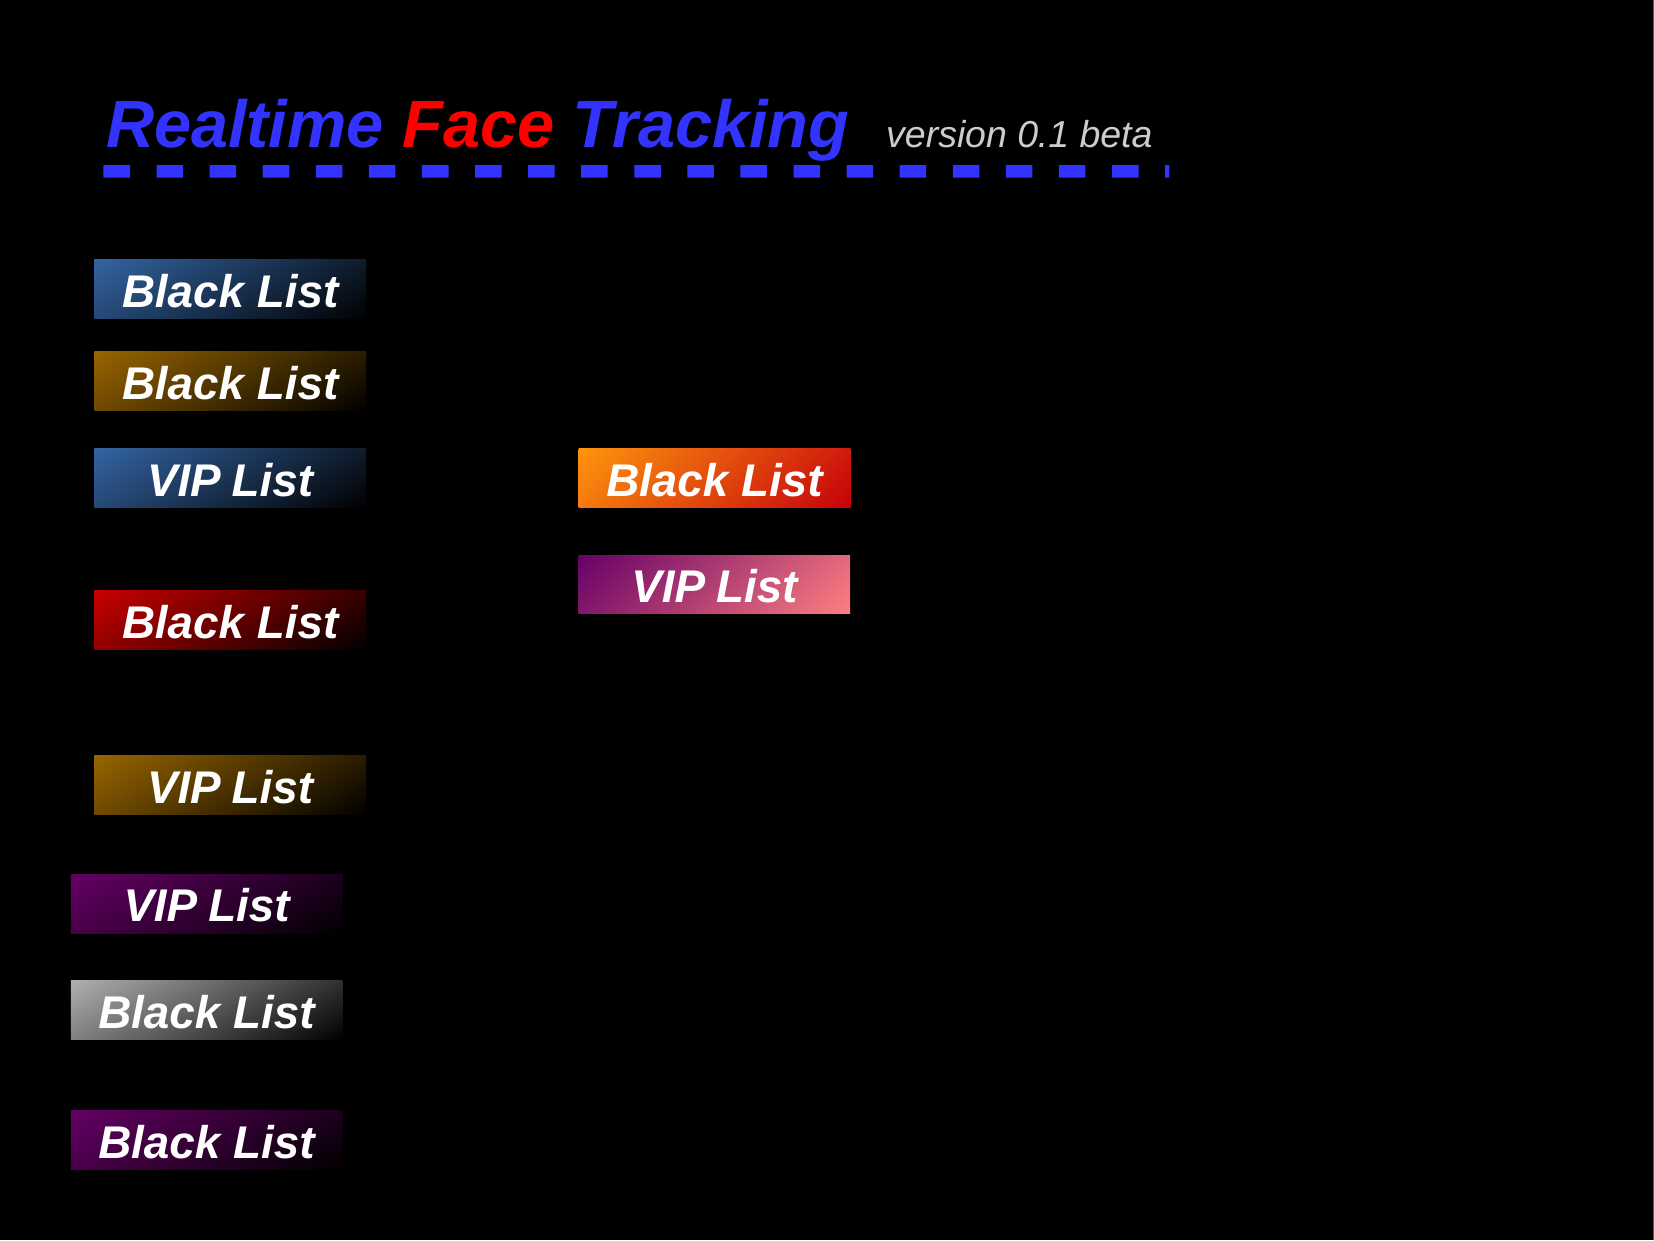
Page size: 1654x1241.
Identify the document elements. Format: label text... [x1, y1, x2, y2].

text_box VIP List [94, 755, 367, 815]
text_box Black List [94, 590, 367, 650]
text_box VIP List [631, 561, 798, 613]
text_box Black List [94, 259, 367, 319]
text_box Black List [70, 980, 343, 1040]
text_box VIP List [70, 874, 343, 934]
text_box [578, 555, 851, 614]
text_box Black List [94, 351, 367, 411]
text_box Black List [70, 1110, 343, 1170]
text_box VIP List [94, 448, 367, 508]
text_box Realtime Face Tracking version 0.1 beta [106, 77, 1217, 166]
text_box Black List [578, 448, 851, 508]
